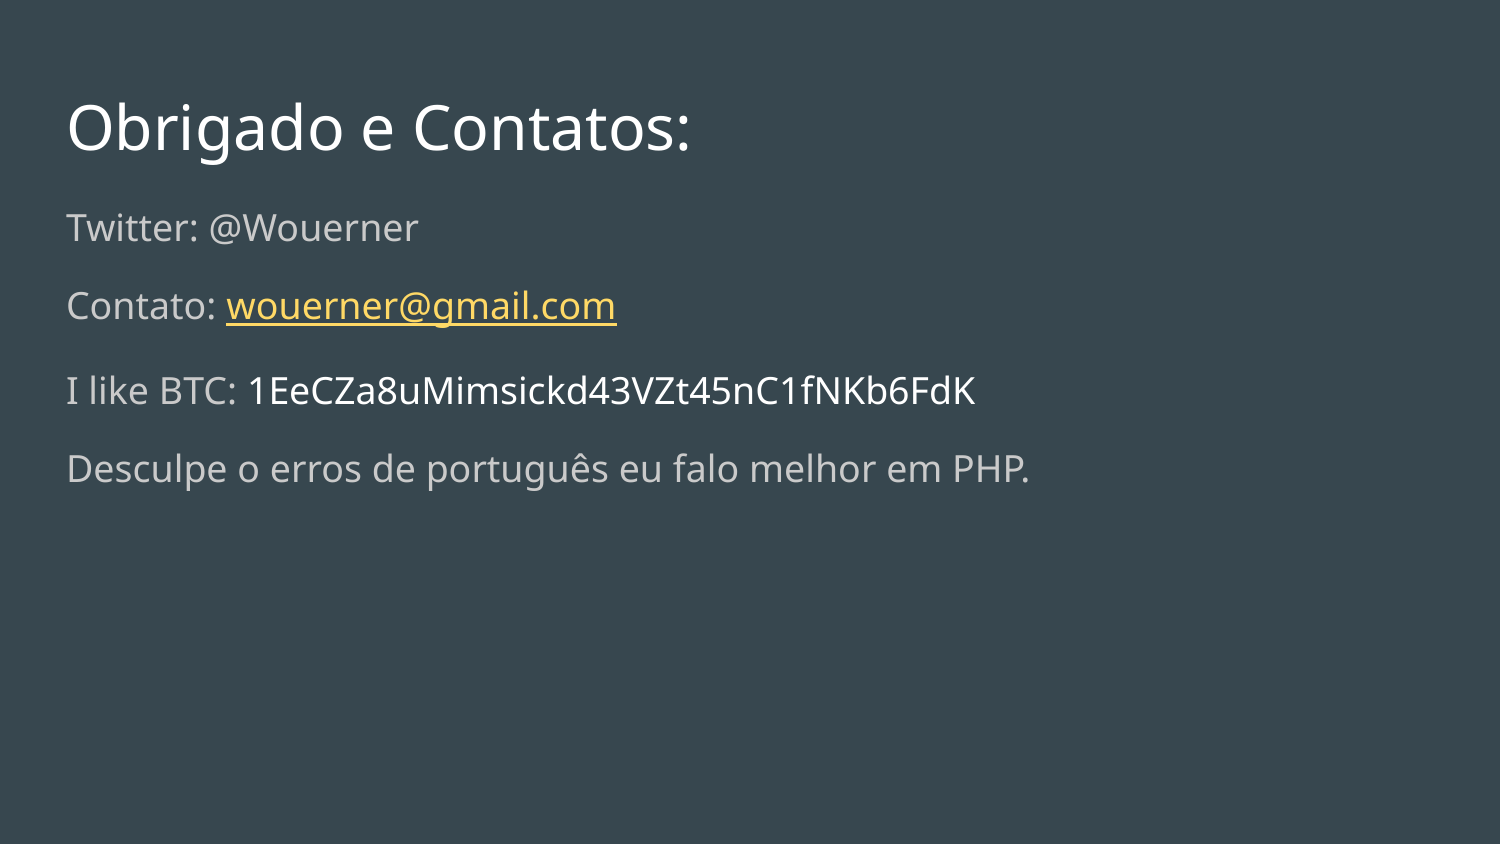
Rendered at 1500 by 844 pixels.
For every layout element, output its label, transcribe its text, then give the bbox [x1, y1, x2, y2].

list Twitter: @Wouerner Contato: wouerner@gmail.com I like BTC: 1EeCZa8uMimsickd43VZt45nC1fNKb6FdK Desculpe o erros de português eu falo melhor em PHP. [51, 189, 1449, 750]
title Obrigado e Contatos: [51, 72, 1449, 167]
